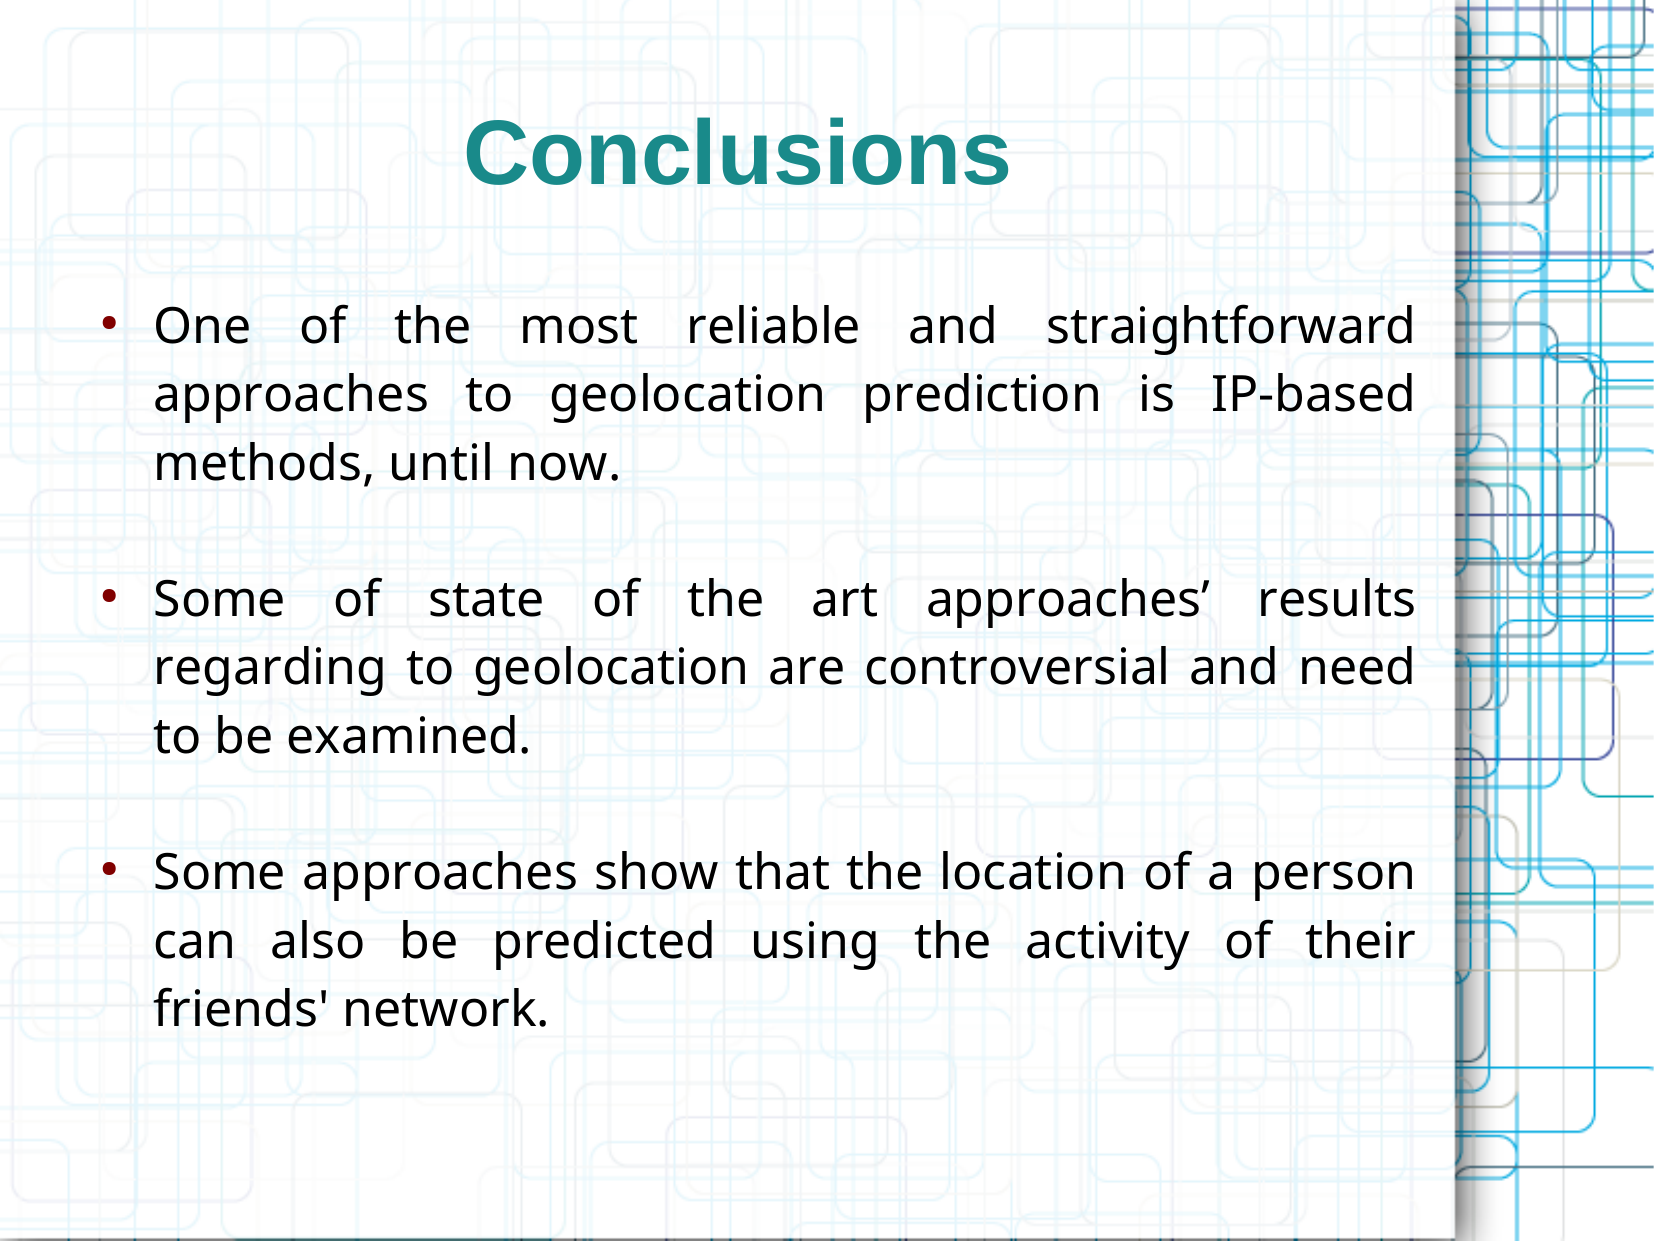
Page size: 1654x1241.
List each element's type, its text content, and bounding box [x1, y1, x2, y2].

picture [0, 0, 1654, 1241]
title Conclusions [59, 49, 1418, 257]
list One of the most reliable and straightforward approaches to geolocation prediction is IP-based methods, until now. Some of state of the art approaches’ results regarding to geolocation are controversial and need to be examined. Some approaches show that the location of a person can also be predicted using the activity of their friends' network. [82, 290, 1418, 1010]
